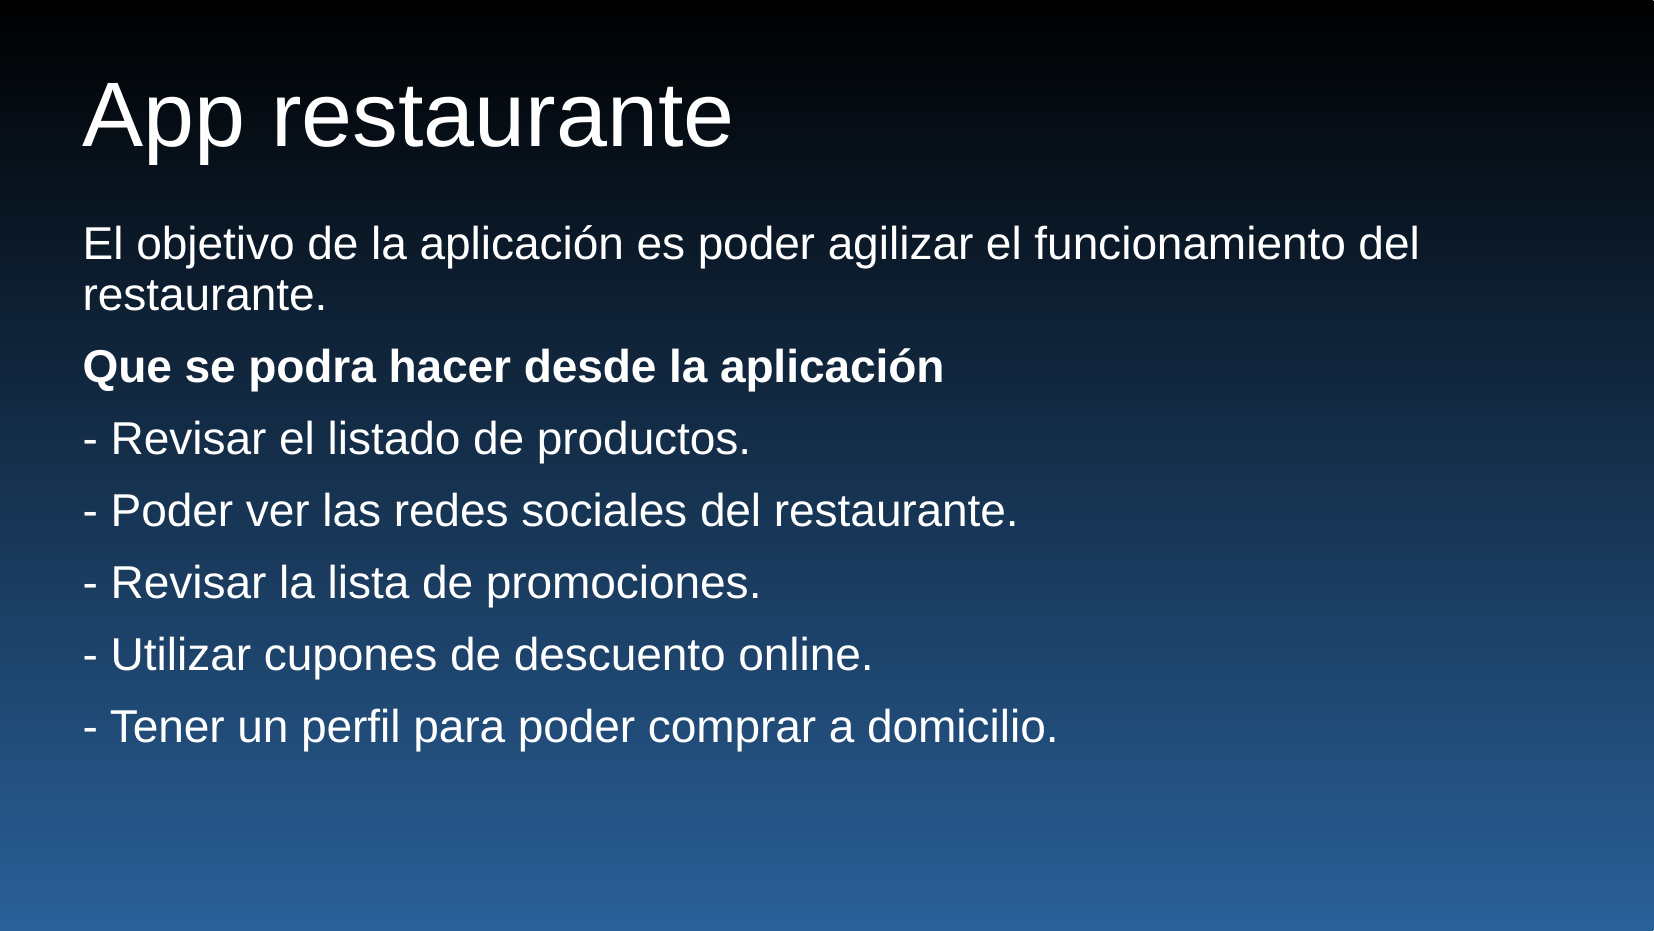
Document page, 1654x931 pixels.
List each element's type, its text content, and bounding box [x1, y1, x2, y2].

title App restaurante [82, 37, 1571, 193]
list El objetivo de la aplicación es poder agilizar el funcionamiento del restaurante. Que se podra hacer desde la aplicación - Revisar el listado de productos. - Poder ver las redes sociales del restaurante. - Revisar la lista de promociones. - Utilizar cupones de descuento online. - Tener un perfil para poder comprar a domicilio. [82, 217, 1571, 758]
